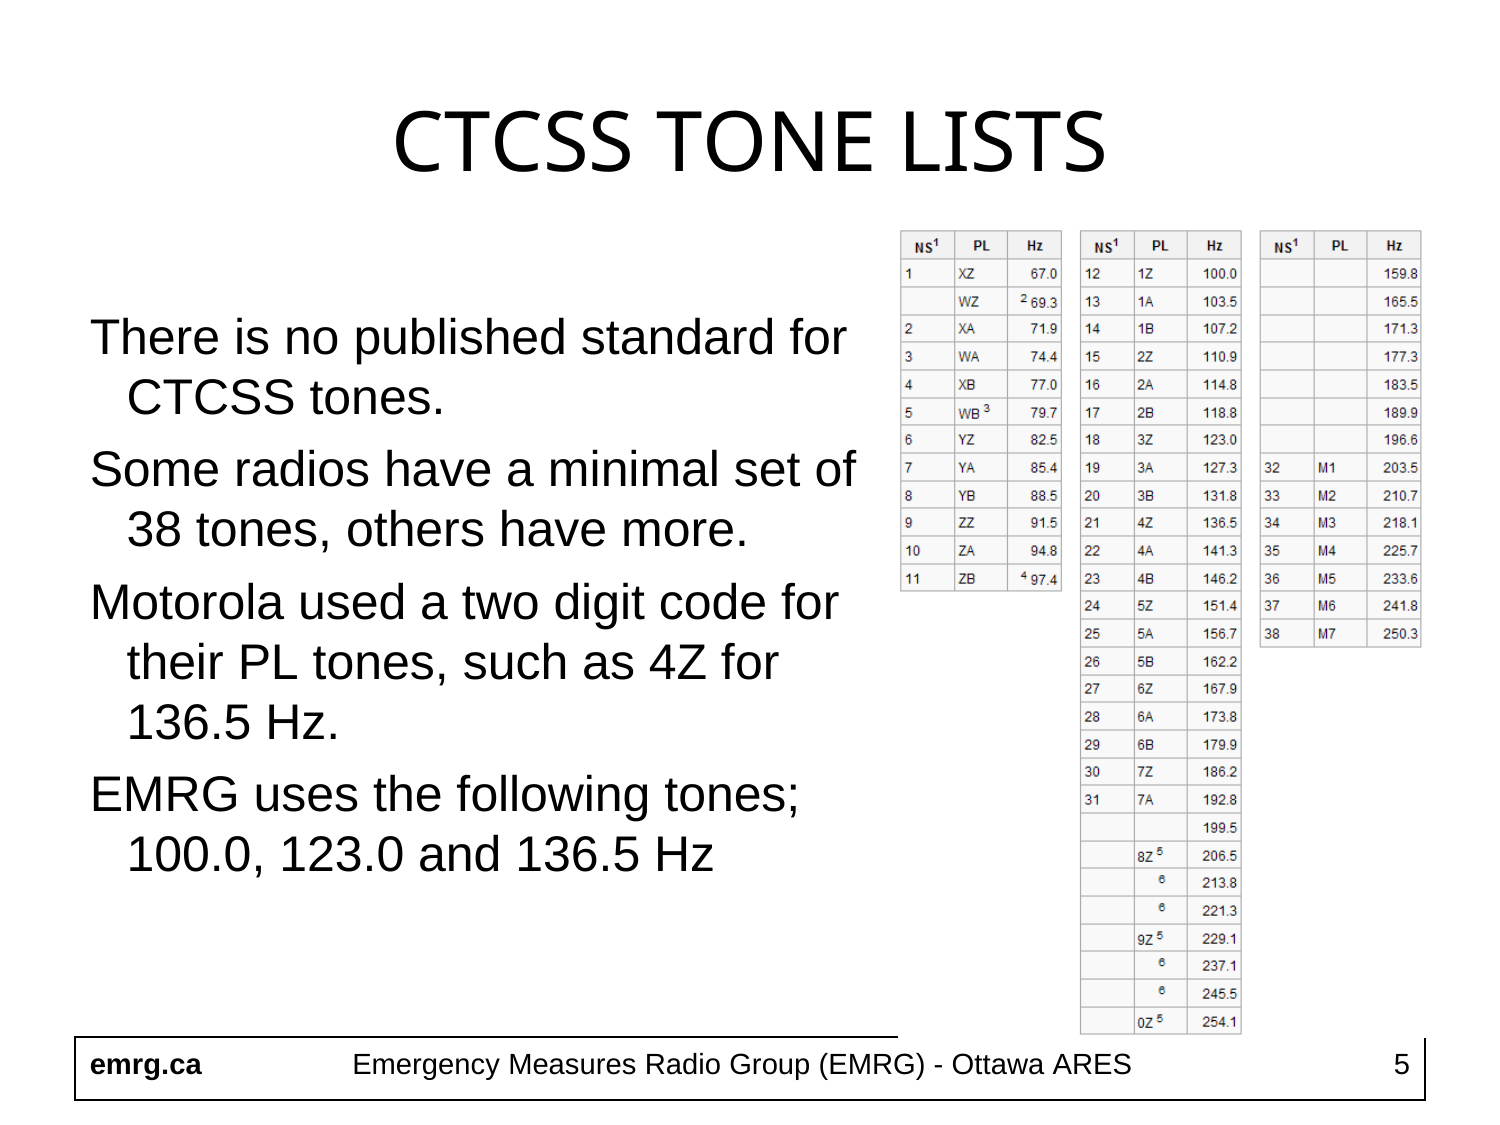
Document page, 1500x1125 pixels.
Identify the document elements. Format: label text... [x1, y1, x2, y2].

text_box Emergency Measures Radio Group (EMRG) - Ottawa ARES [247, 1037, 1238, 1103]
text_box <number> [1246, 1038, 1426, 1103]
text_box There is no published standard for CTCSS tones. Some radios have a minimal set of 38 tones, others have more. Motorola used a two digit code for their PL tones, such as 4Z for 136.5 Hz. EMRG uses the following tones; 100.0, 123.0 and 136.5 Hz [75, 296, 872, 890]
picture [898, 227, 1426, 1038]
title CTCSS TONE LISTS [75, 45, 1426, 233]
